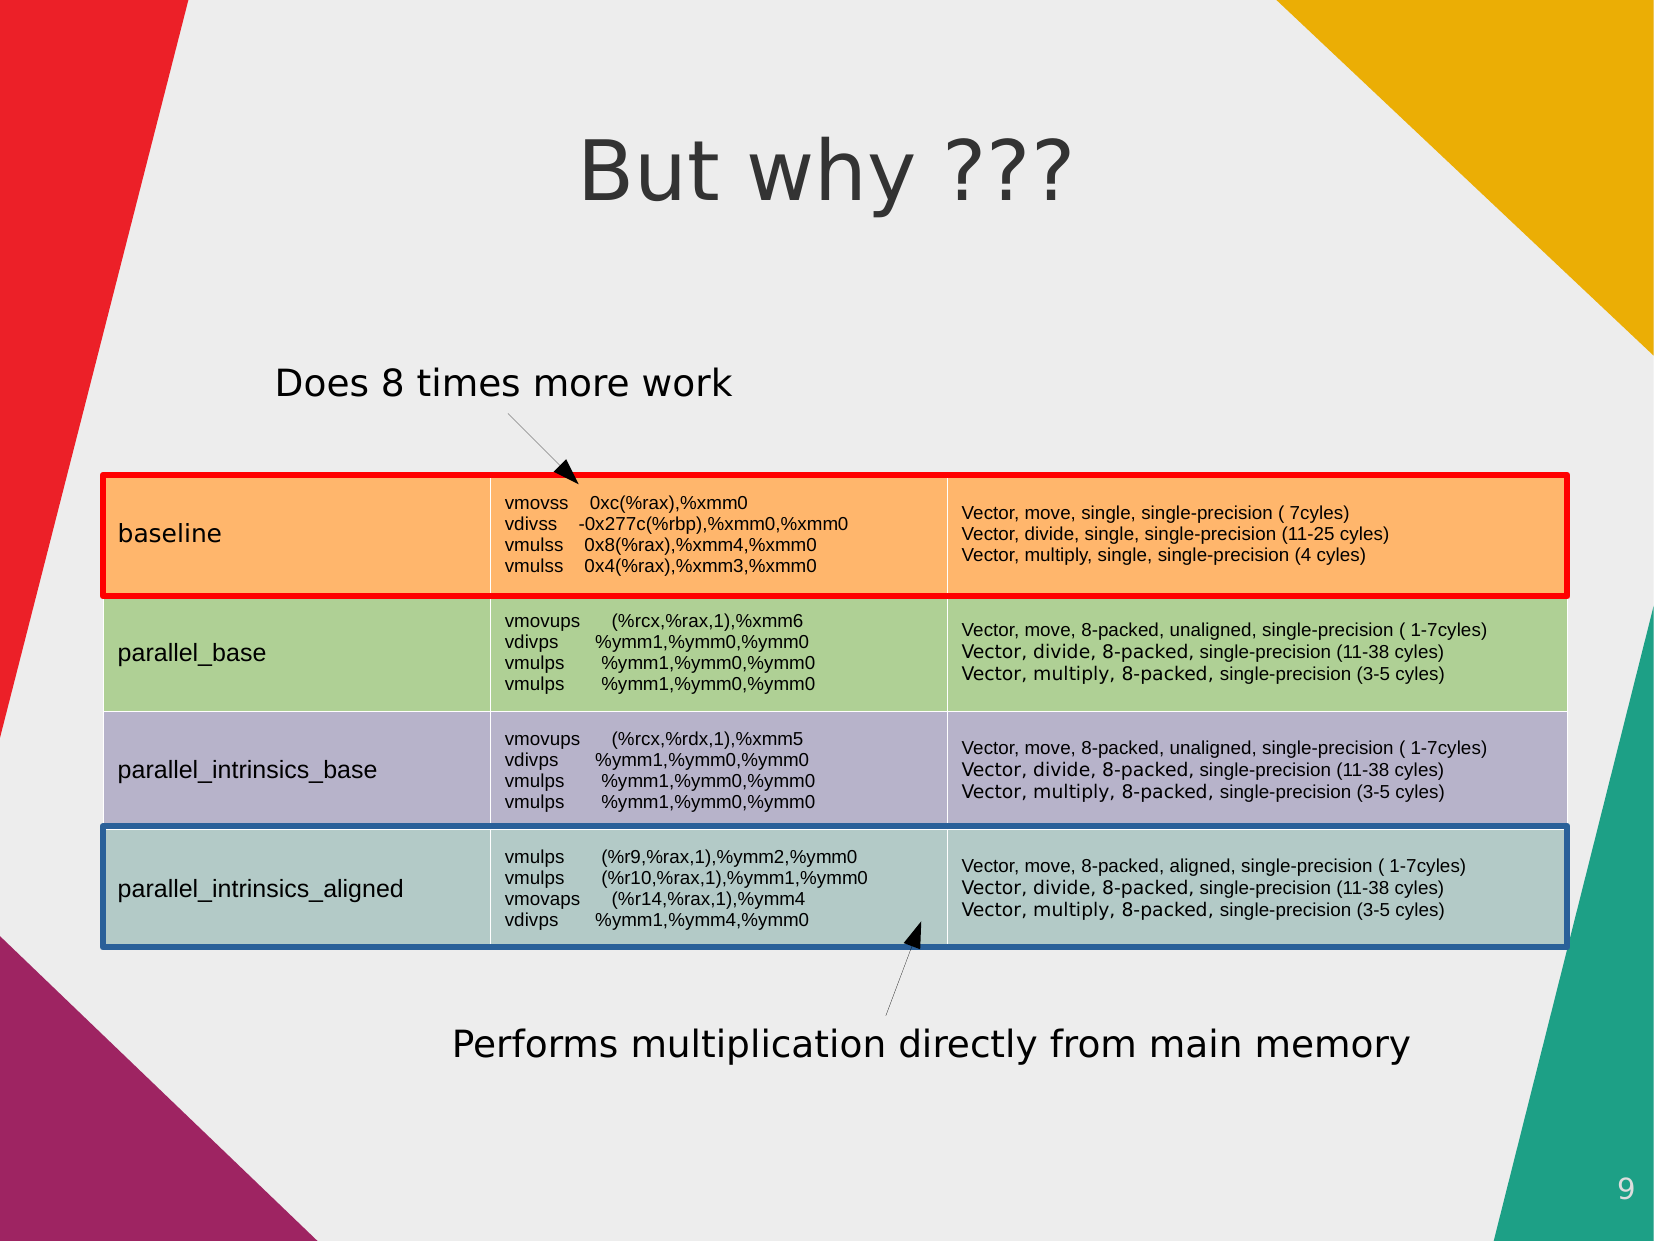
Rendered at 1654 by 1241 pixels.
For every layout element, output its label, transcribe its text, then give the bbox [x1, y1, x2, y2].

table_cell parallel_intrinsics_base [104, 712, 490, 823]
text_box Does 8 times more work [259, 354, 756, 414]
table_cell parallel_intrinsics_aligned [106, 830, 490, 944]
table_header vmovss 0xc(%rax),%xmm0 vdivss -0x277c(%rbp),%xmm0,%xmm0 vmulss 0x8(%rax),%xmm4,%xmm0 vmulss 0x4(%rax),%xmm3,%xmm0 [491, 478, 947, 593]
table_cell vmovups (%rcx,%rdx,1),%xmm5 vdivps %ymm1,%ymm0,%ymm0 vmulps %ymm1,%ymm0,%ymm0 vmulps %ymm1,%ymm0,%ymm0 [491, 712, 947, 823]
table_cell vmulps (%r9,%rax,1),%ymm2,%ymm0 vmulps (%r10,%rax,1),%ymm1,%ymm0 vmovaps (%r14,%rax,1),%ymm4 vdivps %ymm1,%ymm4,%ymm0 [491, 830, 947, 944]
text_box Performs multiplication directly from main memory [437, 1015, 1441, 1087]
table_cell Vector, move, 8-packed, aligned, single-precision ( 1-7cyles) Vector, divide, 8-packed, single-precision (11-38 cyles) Vector, multiply, 8-packed, single-precision (3-5 cyles) [948, 830, 1564, 944]
table_header Vector, move, single, single-precision ( 7cyles) Vector, divide, single, single-precision (11-25 cyles) Vector, multiply, single, single-precision (4 cyles) [948, 478, 1564, 593]
table_cell Vector, move, 8-packed, unaligned, single-precision ( 1-7cyles) Vector, divide, 8-packed, single-precision (11-38 cyles) Vector, multiply, 8-packed, single-precision (3-5 cyles) [948, 712, 1567, 823]
title But why ??? [114, 73, 1539, 271]
table_header baseline [106, 478, 490, 593]
table_cell vmovups (%rcx,%rax,1),%xmm6 vdivps %ymm1,%ymm0,%ymm0 vmulps %ymm1,%ymm0,%ymm0 vmulps %ymm1,%ymm0,%ymm0 [491, 599, 947, 711]
table_cell parallel_base [104, 599, 490, 711]
table_cell Vector, move, 8-packed, unaligned, single-precision ( 1-7cyles) Vector, divide, 8-packed, single-precision (11-38 cyles) Vector, multiply, 8-packed, single-precision (3-5 cyles) [948, 599, 1567, 711]
